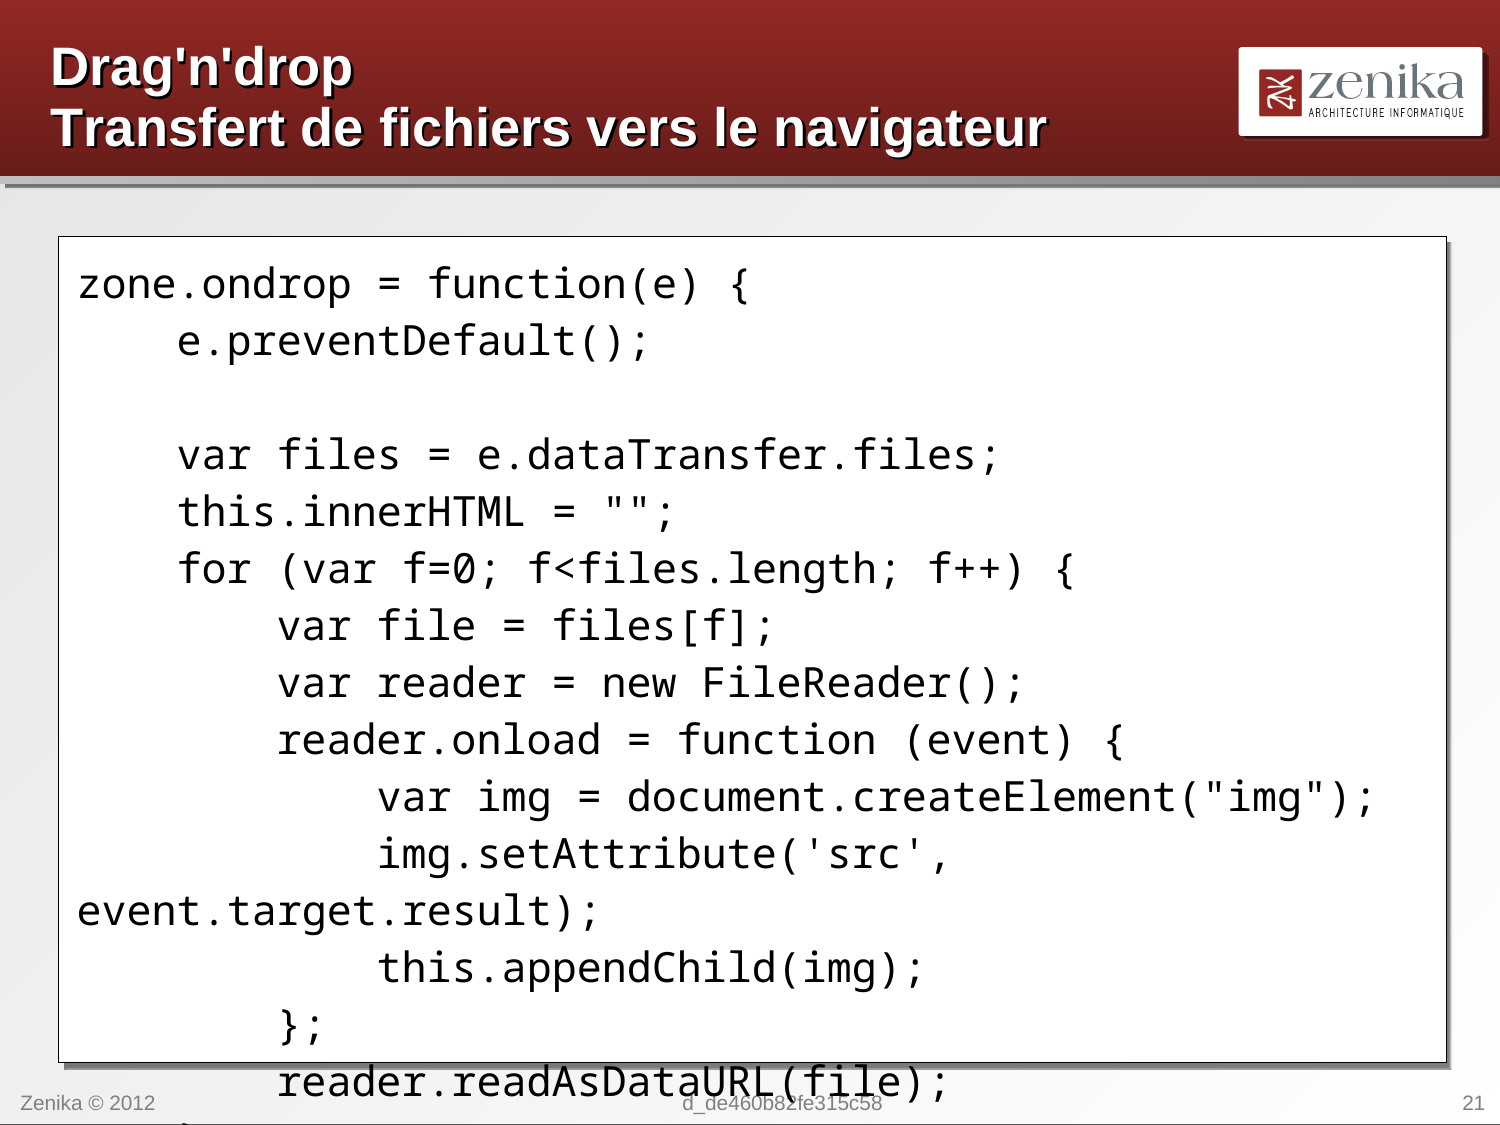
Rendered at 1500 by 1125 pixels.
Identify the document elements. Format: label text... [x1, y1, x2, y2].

title Drag'n'drop Transfert de fichiers vers le navigateur [50, 15, 1206, 180]
text_box zone.ondrop = function(e) { e.preventDefault(); var files = e.dataTransfer.files; this.innerHTML = ""; for (var f=0; f<files.length; f++) { var file = files[f]; var reader = new FileReader(); reader.onload = function (event) { var img = document.createElement("img"); img.setAttribute('src', event.target.result); this.appendChild(img); }; reader.readAsDataURL(file); } return false; }; [58, 236, 1447, 1063]
picture [1257, 58, 1464, 125]
